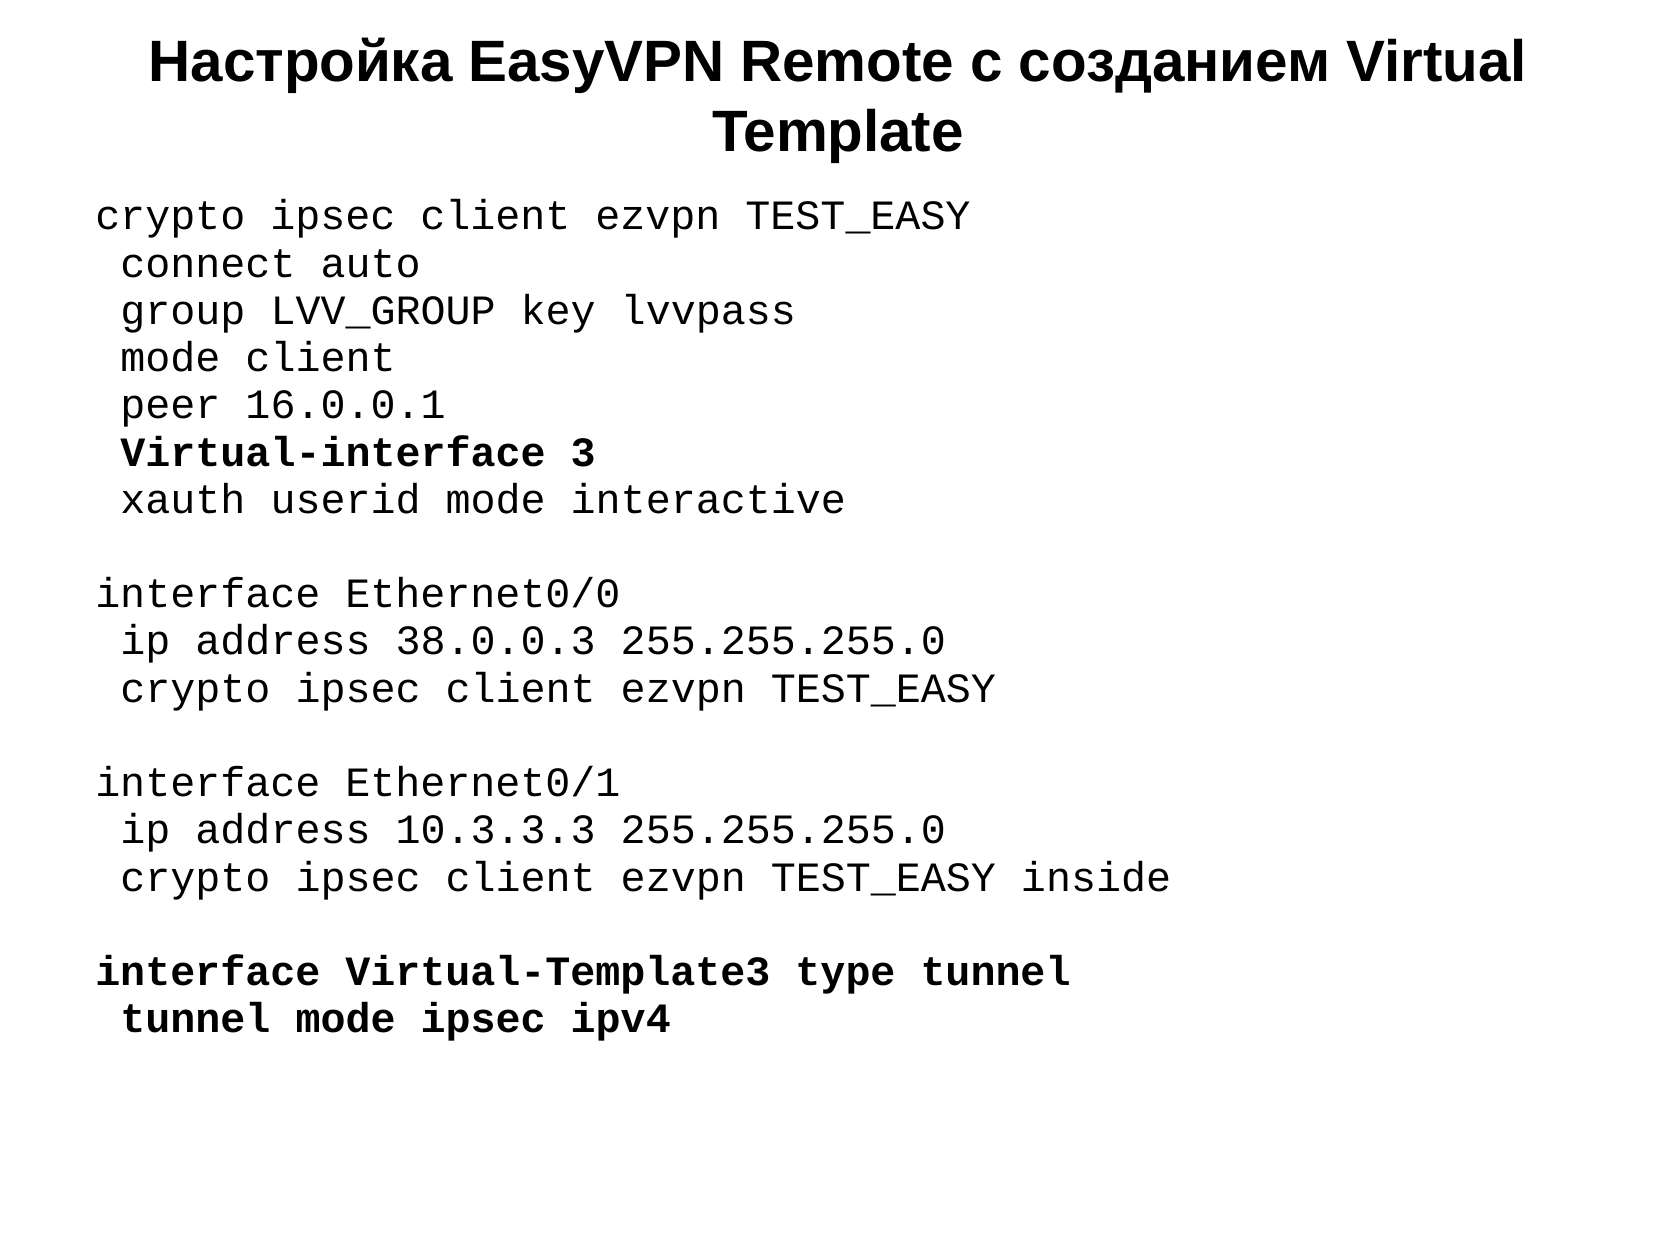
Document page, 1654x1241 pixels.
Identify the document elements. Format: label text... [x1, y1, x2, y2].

list crypto ipsec client ezvpn TEST_EASY connect auto group LVV_GROUP key lvvpass mode client peer 16.0.0.1 Virtual-interface 3 xauth userid mode interactive interface Ethernet0/0 ip address 38.0.0.3 255.255.255.0 crypto ipsec client ezvpn TEST_EASY interface Ethernet0/1 ip address 10.3.3.3 255.255.255.0 crypto ipsec client ezvpn TEST_EASY inside interface Virtual-Template3 type tunnel tunnel mode ipsec ipv4 [95, 195, 1538, 1213]
text_box Настройка EasyVPN Remote с созданием Virtual Template [64, 31, 1613, 171]
